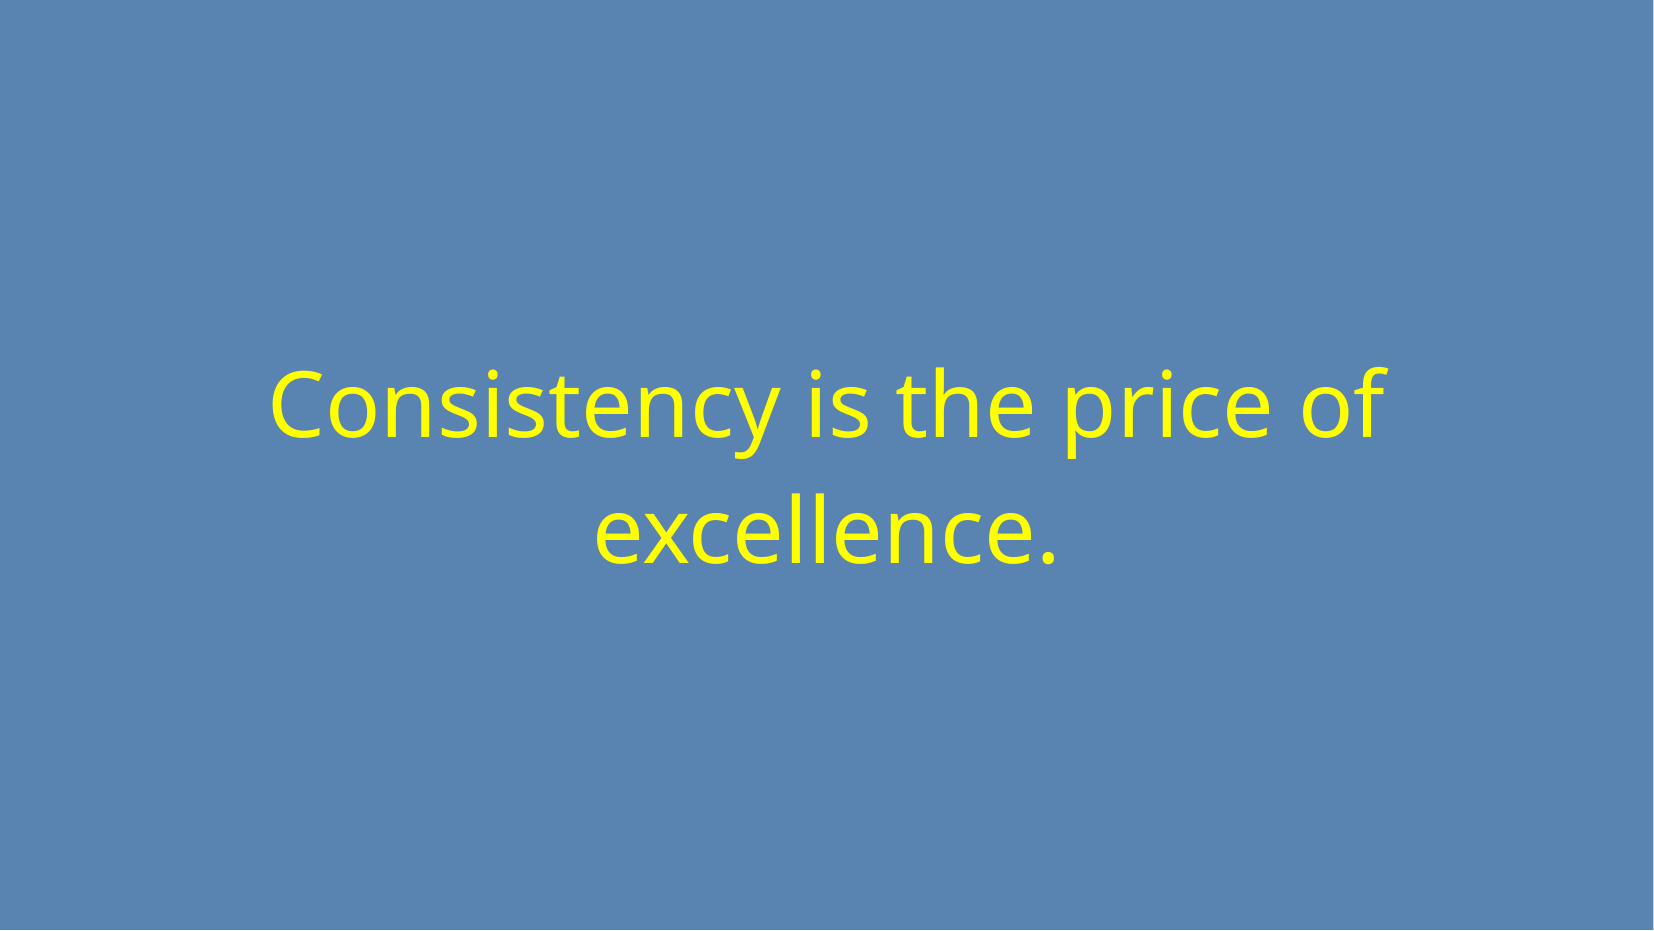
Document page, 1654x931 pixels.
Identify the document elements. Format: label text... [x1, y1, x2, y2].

text_box Consistency is the price of excellence. [236, 0, 1418, 931]
